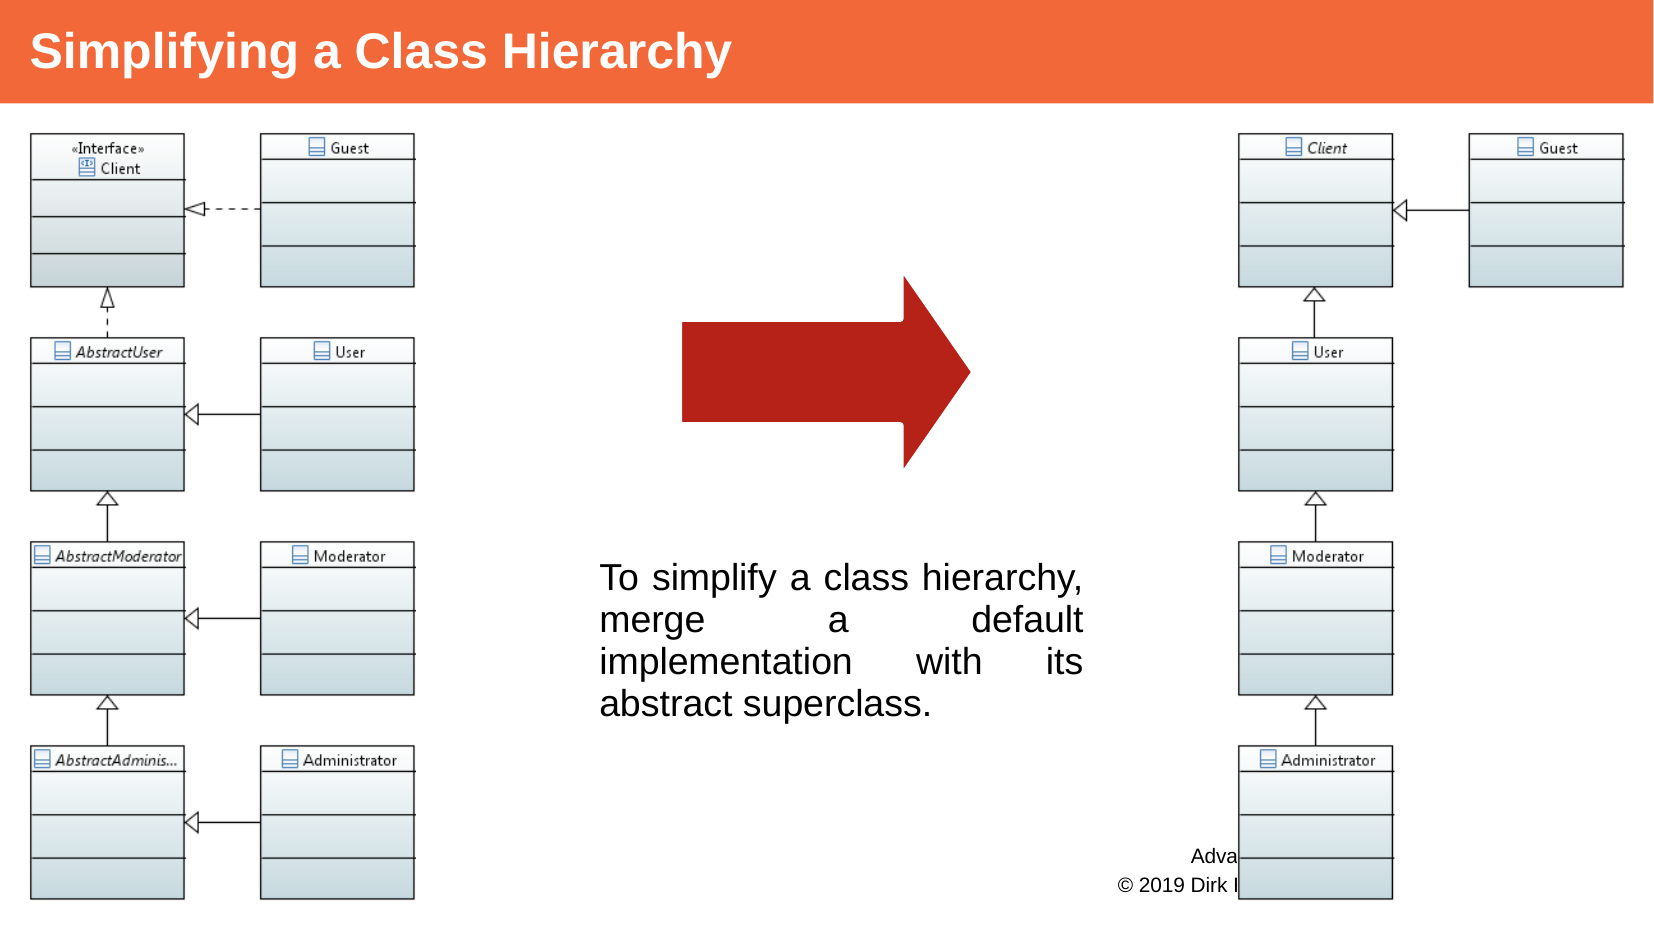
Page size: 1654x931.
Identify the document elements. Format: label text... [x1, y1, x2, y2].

title Simplifying a Class Hierarchy [0, 0, 1654, 104]
picture [29, 132, 416, 901]
text_box [679, 265, 975, 479]
list To simplify a class hierarchy, merge a default implementation with its abstract superclass. [596, 437, 1087, 845]
picture [1237, 132, 1625, 901]
